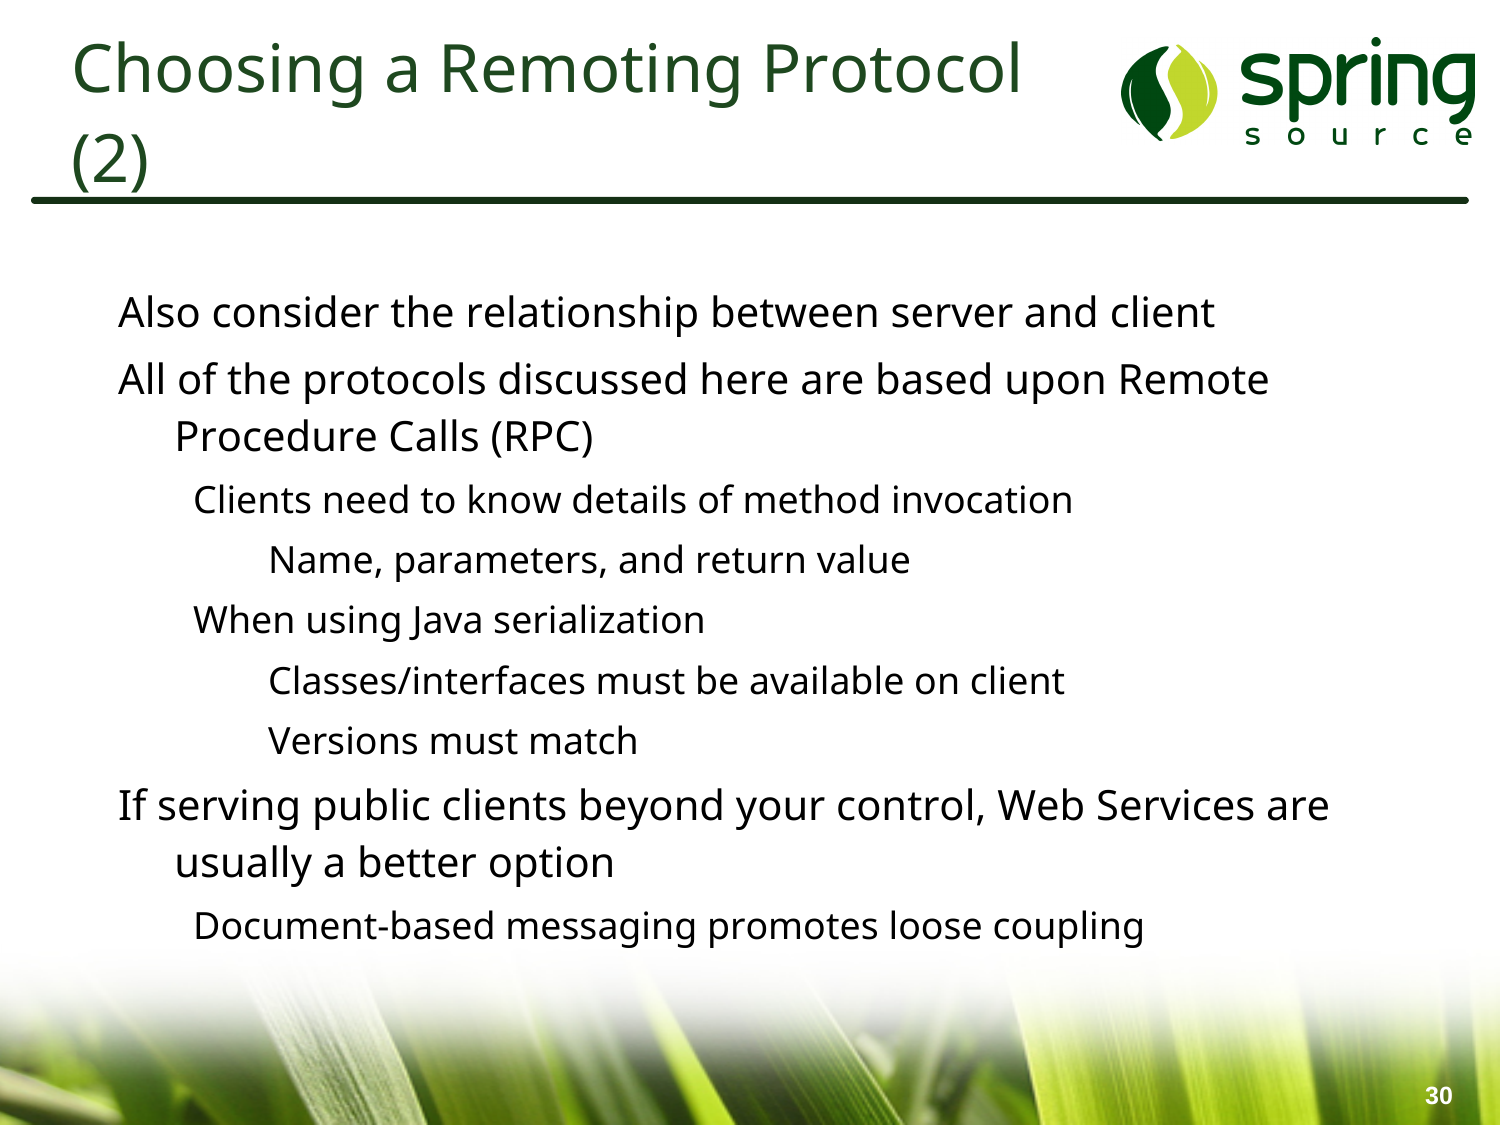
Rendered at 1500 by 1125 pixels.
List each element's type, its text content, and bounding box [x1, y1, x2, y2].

picture [0, 944, 1500, 1125]
title Choosing a Remoting Protocol (2) [56, 13, 1089, 191]
list Also consider the relationship between server and client All of the protocols discussed here are based upon Remote Procedure Calls (RPC) Clients need to know details of method invocation Name, parameters, and return value When using Java serialization Classes/interfaces must be available on client Versions must match If serving public clients beyond your control, Web Services are usually a better option Document-based messaging promotes loose coupling [103, 275, 1394, 938]
picture [1121, 37, 1475, 145]
